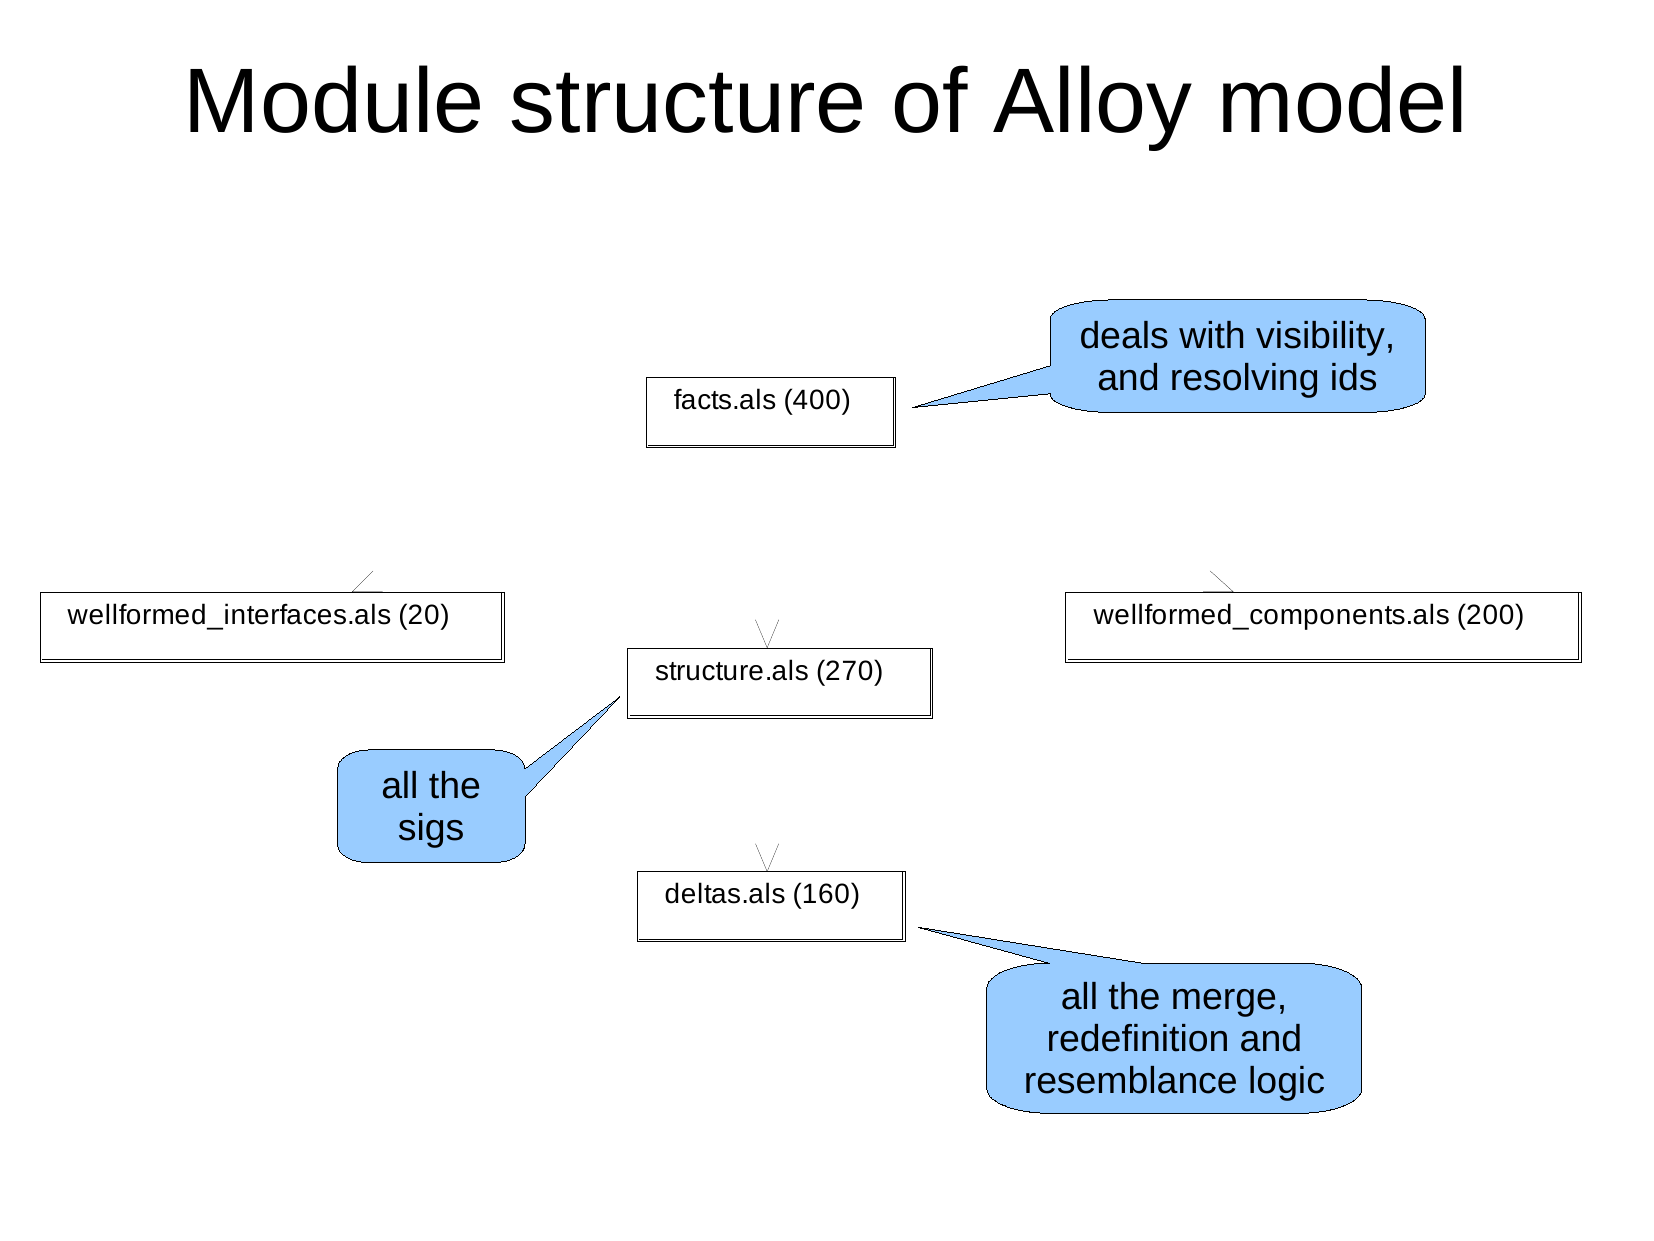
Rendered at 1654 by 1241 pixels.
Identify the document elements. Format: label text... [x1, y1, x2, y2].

text_box deals with visibility, and resolving ids [912, 299, 1426, 413]
picture [37, 375, 1583, 944]
text_box all the sigs [337, 696, 620, 863]
title Module structure of Alloy model [82, 31, 1571, 170]
text_box all the merge, redefinition and resemblance logic [918, 927, 1362, 1114]
